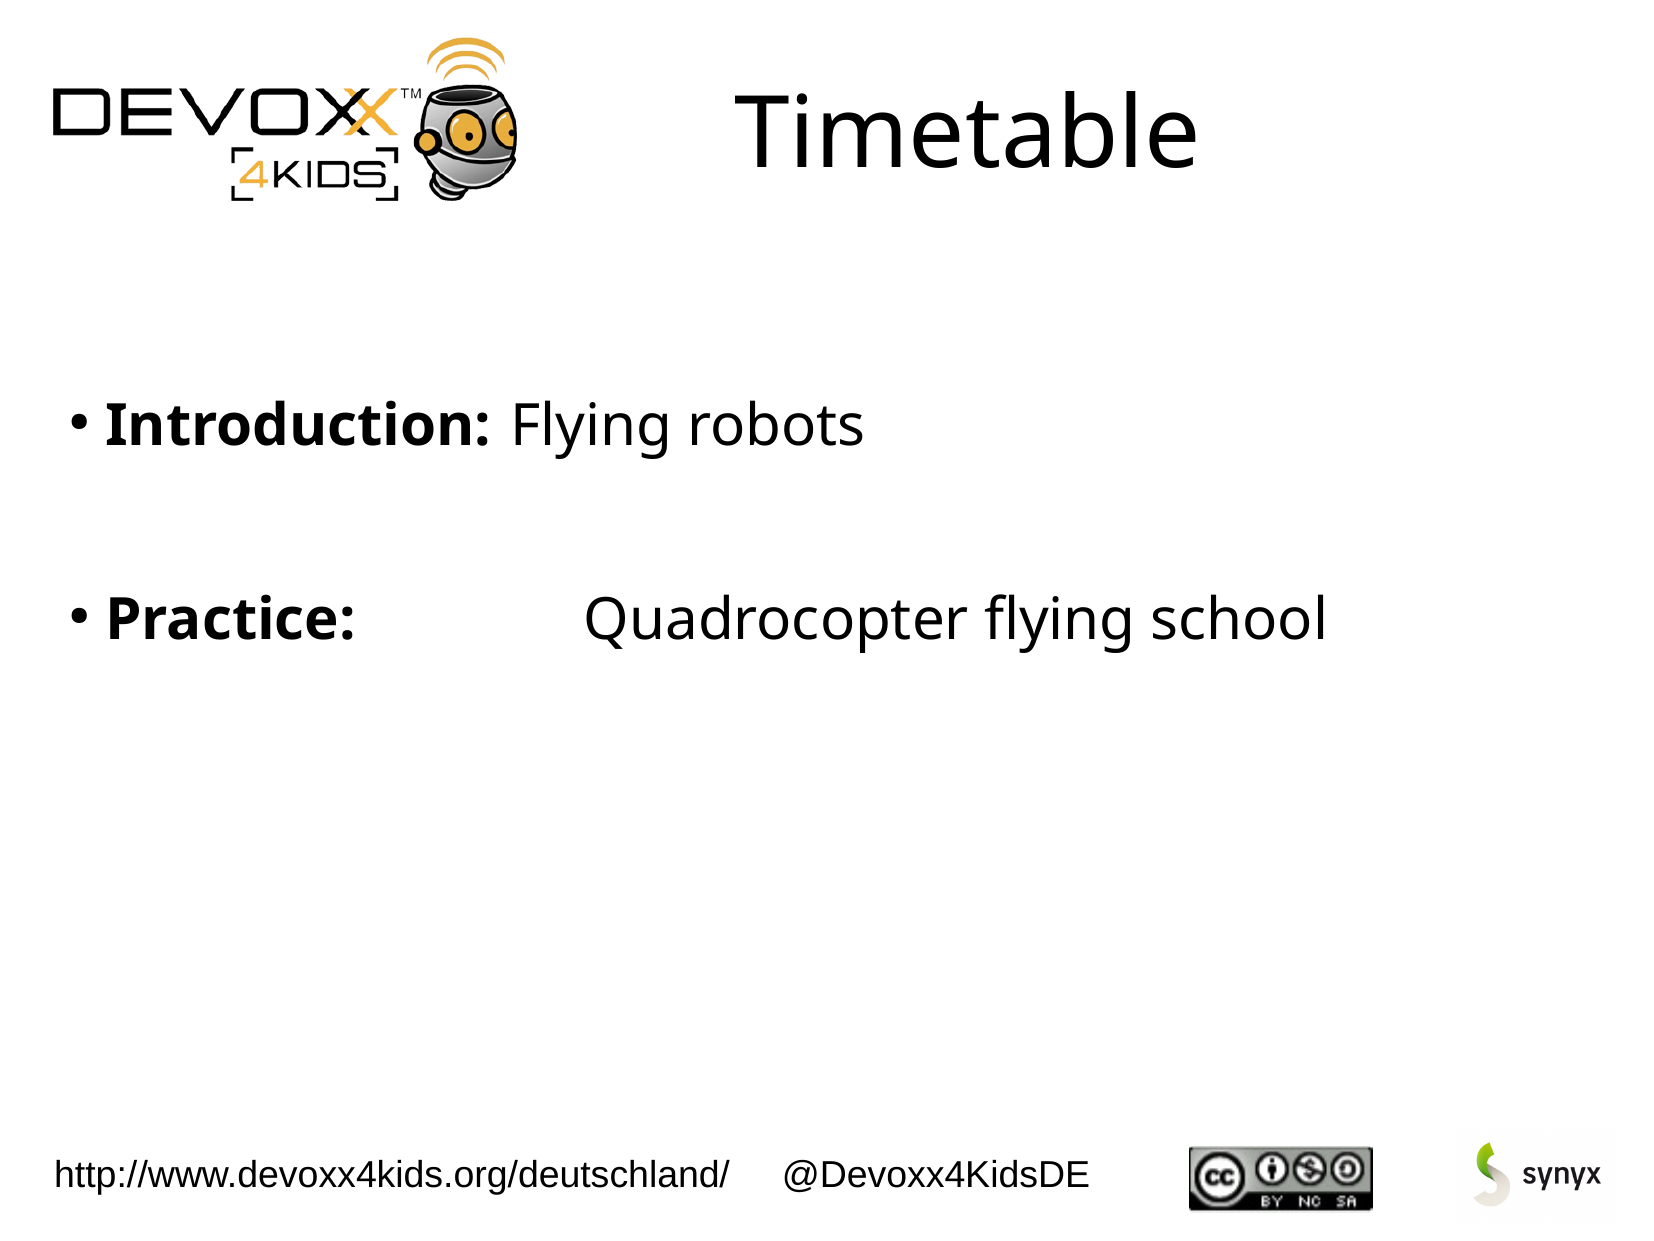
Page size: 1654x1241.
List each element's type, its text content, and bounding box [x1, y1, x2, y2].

picture [53, 37, 517, 201]
text_box Introduction: Flying robots Practice: Quadrocopter flying school [69, 243, 1589, 895]
picture [1189, 1146, 1373, 1213]
title Timetable [537, 60, 1595, 302]
picture [1455, 1128, 1616, 1223]
